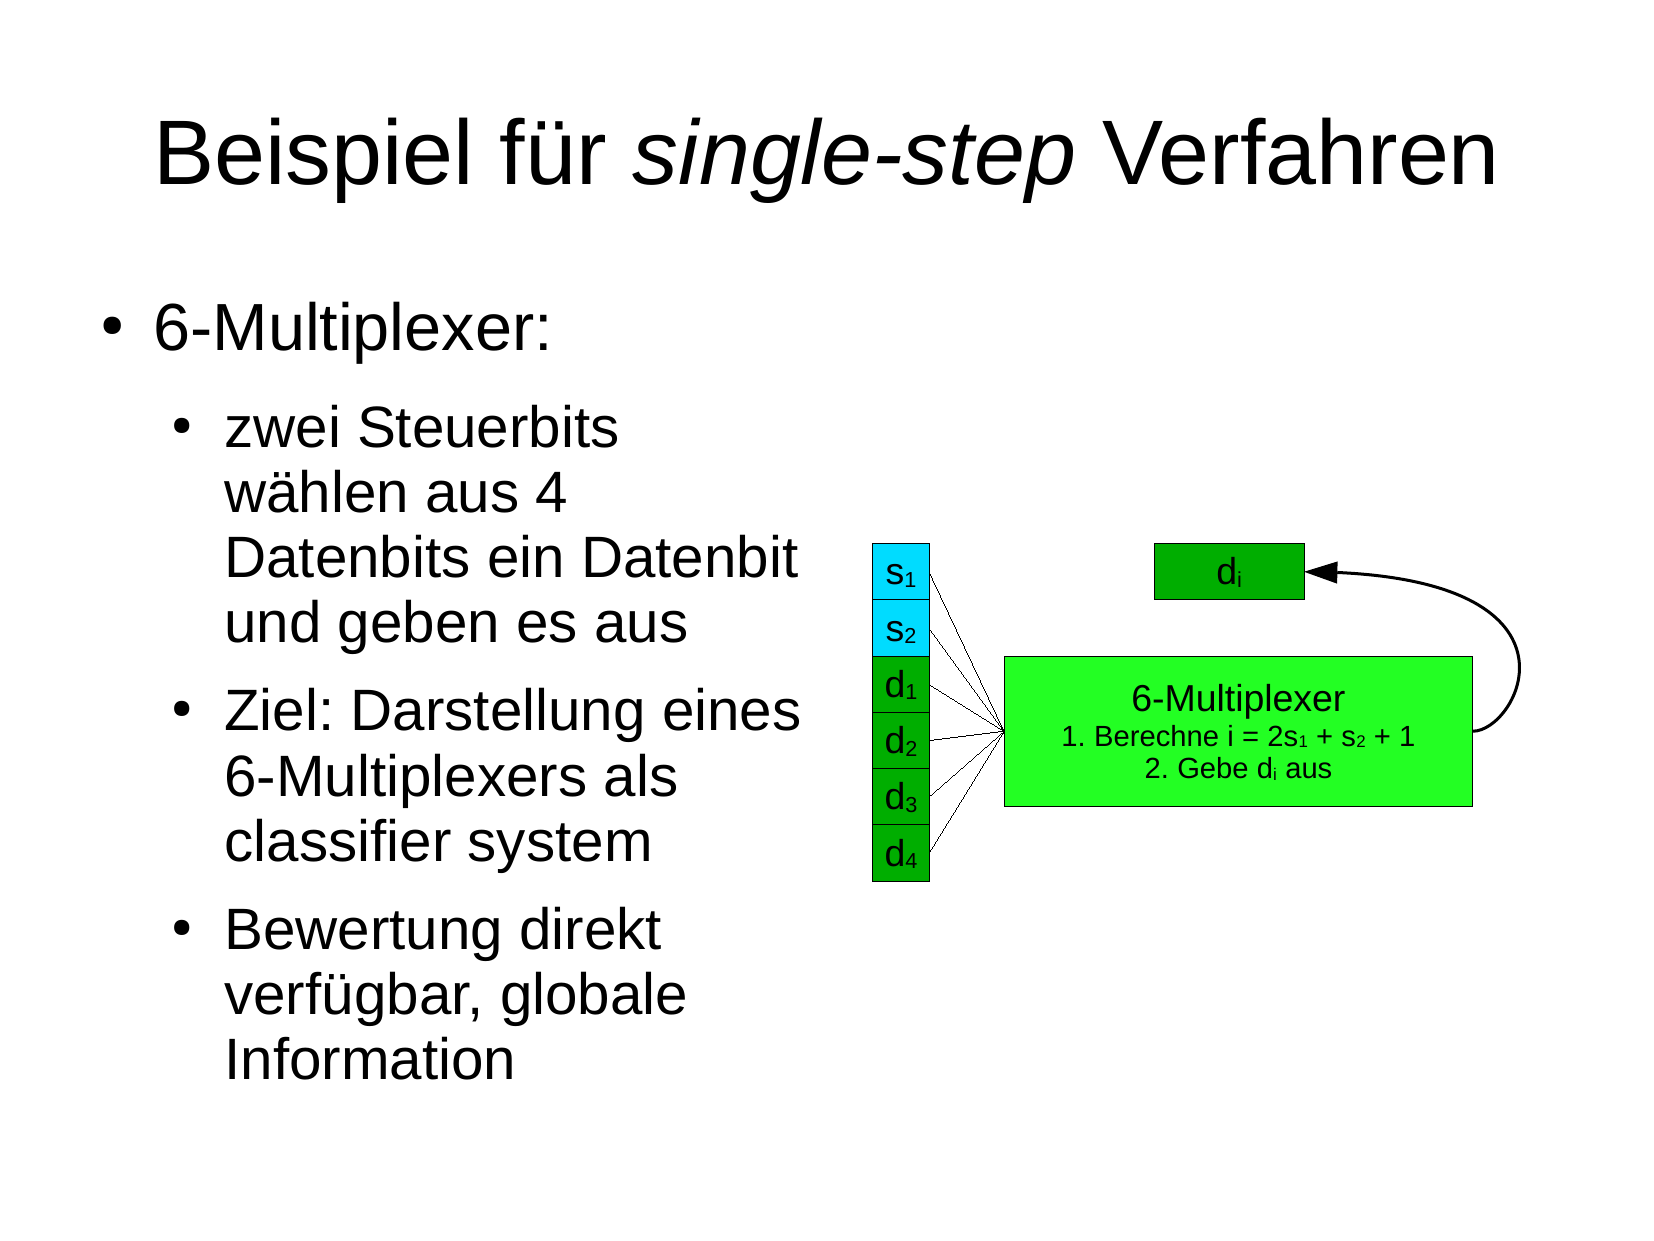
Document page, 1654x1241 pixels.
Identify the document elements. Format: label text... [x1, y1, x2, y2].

text_box s1 [872, 543, 930, 599]
text_box d1 [872, 656, 930, 712]
text_box 6-Multiplexer 1. Berechne i = 2s1 + s2 + 1 2. Gebe di aus [1004, 656, 1473, 807]
text_box di [1154, 543, 1305, 600]
text_box d3 [872, 768, 930, 824]
text_box s2 [872, 599, 930, 656]
list 6-Multiplexer: zwei Steuerbits wählen aus 4 Datenbits ein Datenbit und geben es aus Ziel: Darstellung eines 6-Multiplexers als classifier system Bewertung direkt verfügbar, globale Information [82, 290, 809, 1094]
text_box d2 [872, 712, 930, 768]
text_box d4 [872, 824, 930, 882]
title Beispiel für single-step Verfahren [82, 56, 1571, 250]
